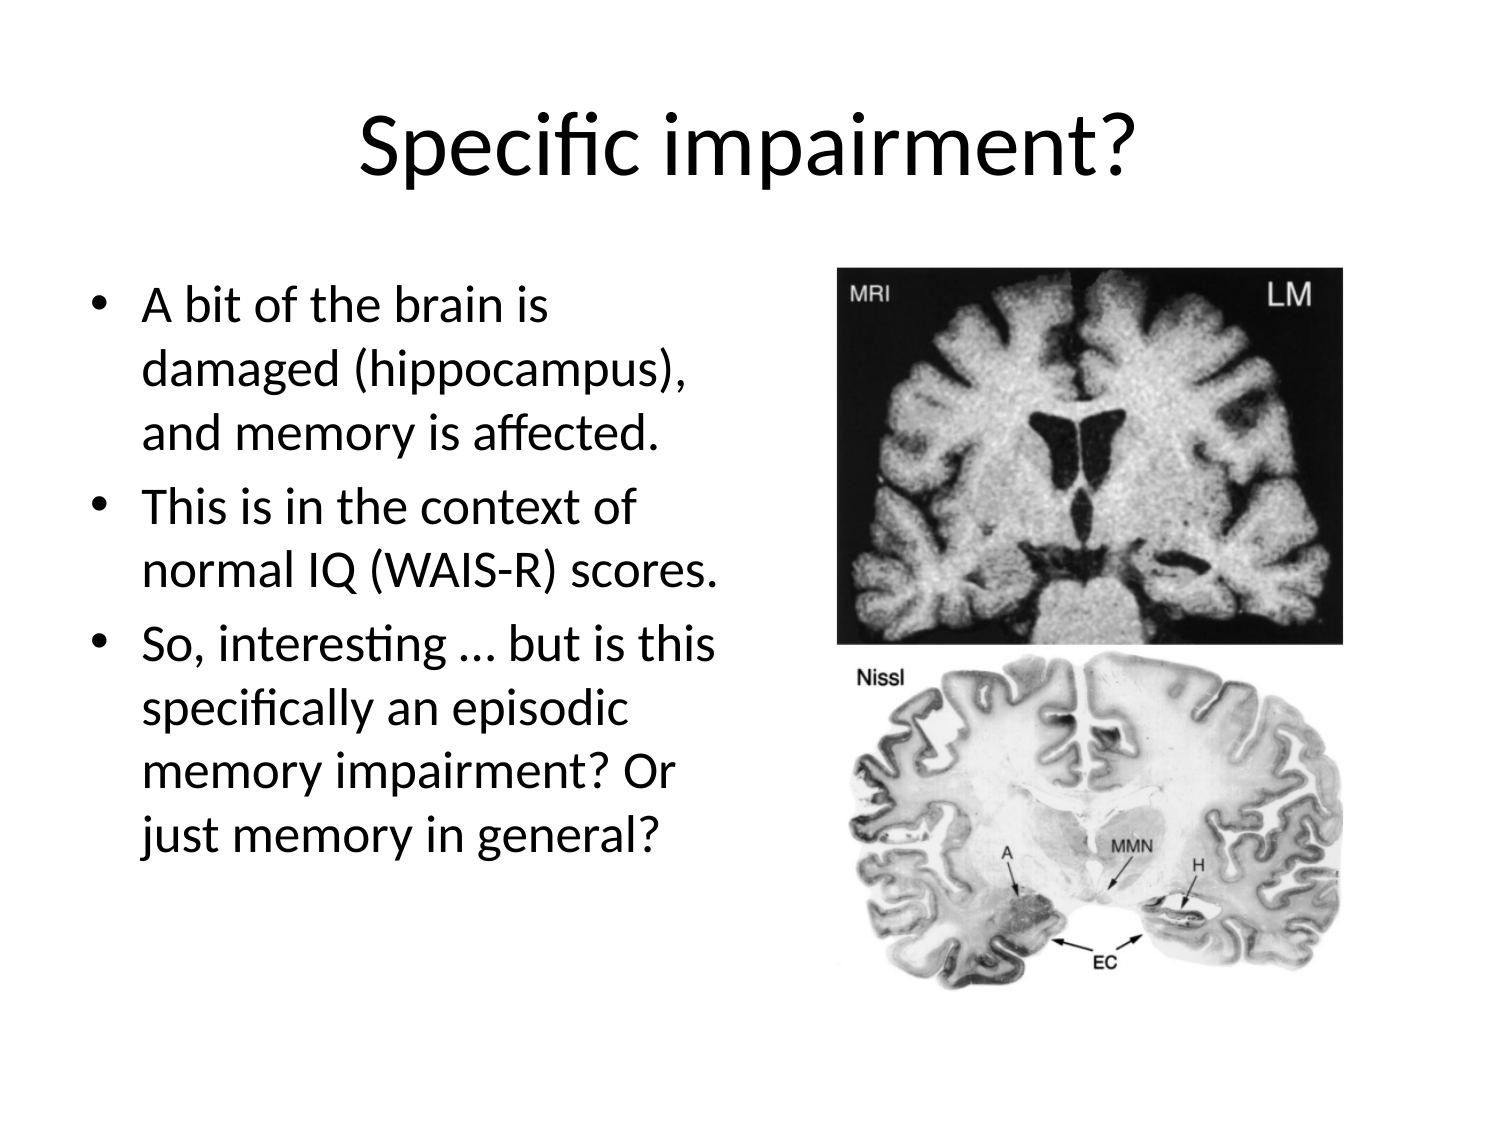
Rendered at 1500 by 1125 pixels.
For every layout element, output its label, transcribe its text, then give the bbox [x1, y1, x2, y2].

picture [762, 262, 1425, 1005]
title Specific impairment? [75, 45, 1425, 233]
list A bit of the brain is damaged (hippocampus), and memory is affected. This is in the context of normal IQ (WAIS-R) scores. So, interesting … but is this specifically an episodic memory impairment? Or just memory in general? [75, 262, 738, 1005]
